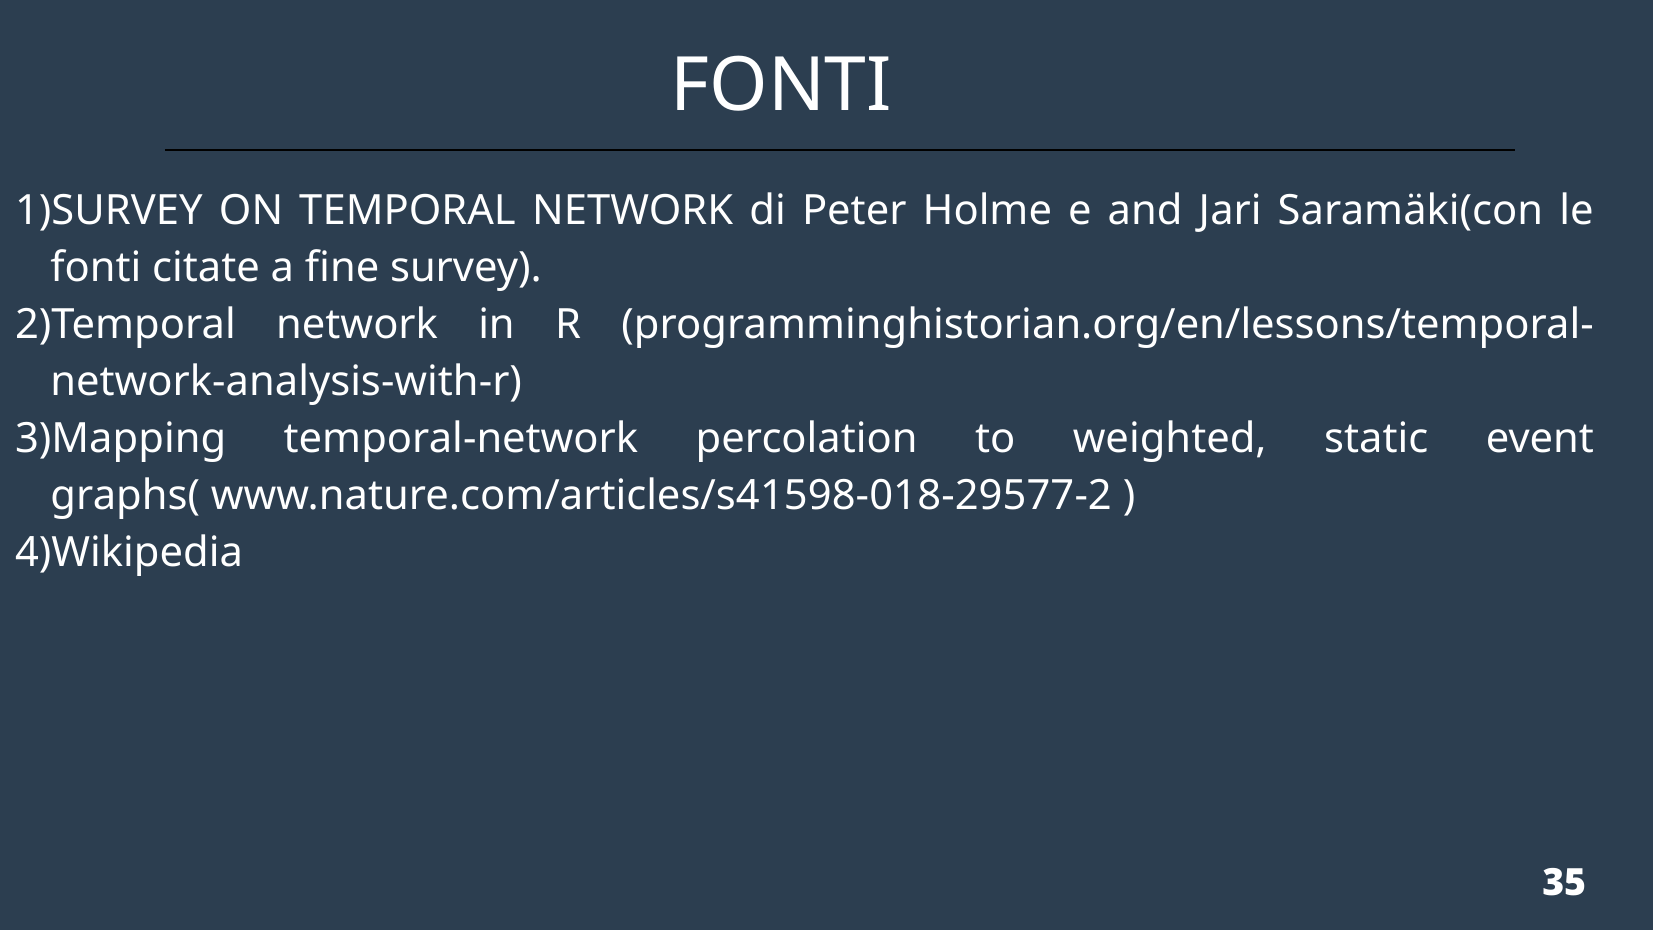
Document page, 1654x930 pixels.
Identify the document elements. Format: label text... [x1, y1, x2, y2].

list SURVEY ON TEMPORAL NETWORK di Peter Holme e and Jari Saramäki(con le fonti citate a fine survey). Temporal network in R (programminghistorian.org/en/lessons/temporal-network-analysis-with-r) Mapping temporal-network percolation to weighted, static event graphs( www.nature.com/articles/s41598-018-29577-2 ) Wikipedia [15, 180, 1595, 886]
list FONTI [599, 29, 969, 146]
